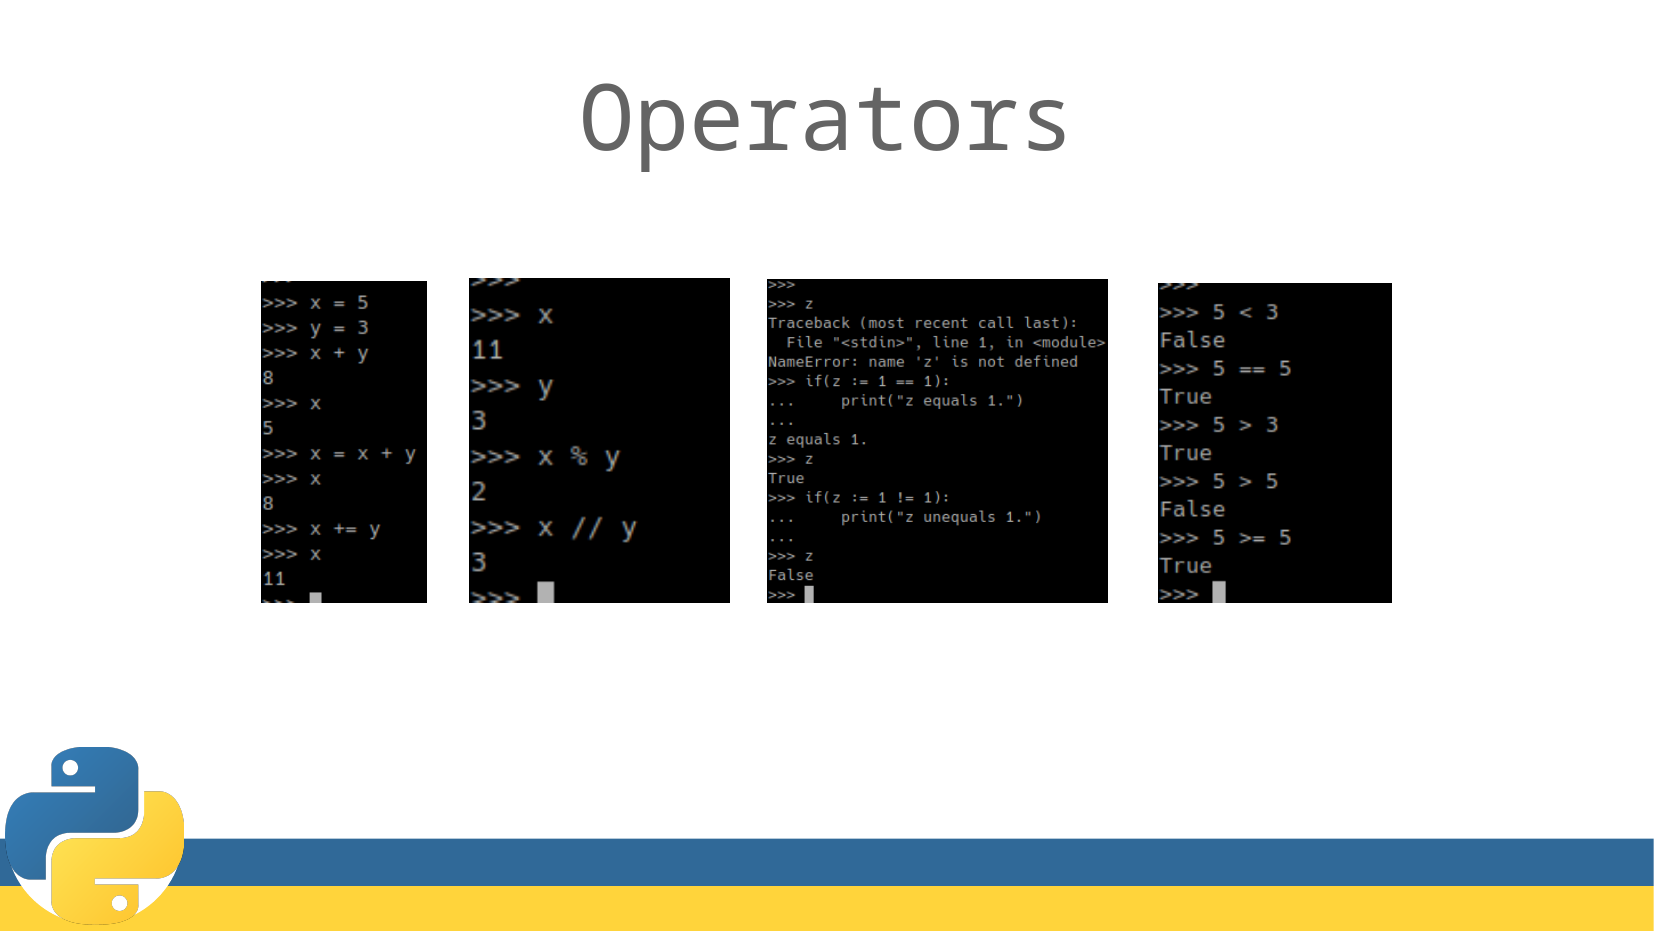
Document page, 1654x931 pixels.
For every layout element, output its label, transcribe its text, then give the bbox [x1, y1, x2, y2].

picture [1158, 283, 1392, 603]
picture [469, 278, 730, 603]
title Operators [82, 37, 1571, 193]
picture [261, 281, 427, 603]
picture [767, 279, 1108, 603]
picture [5, 747, 184, 925]
